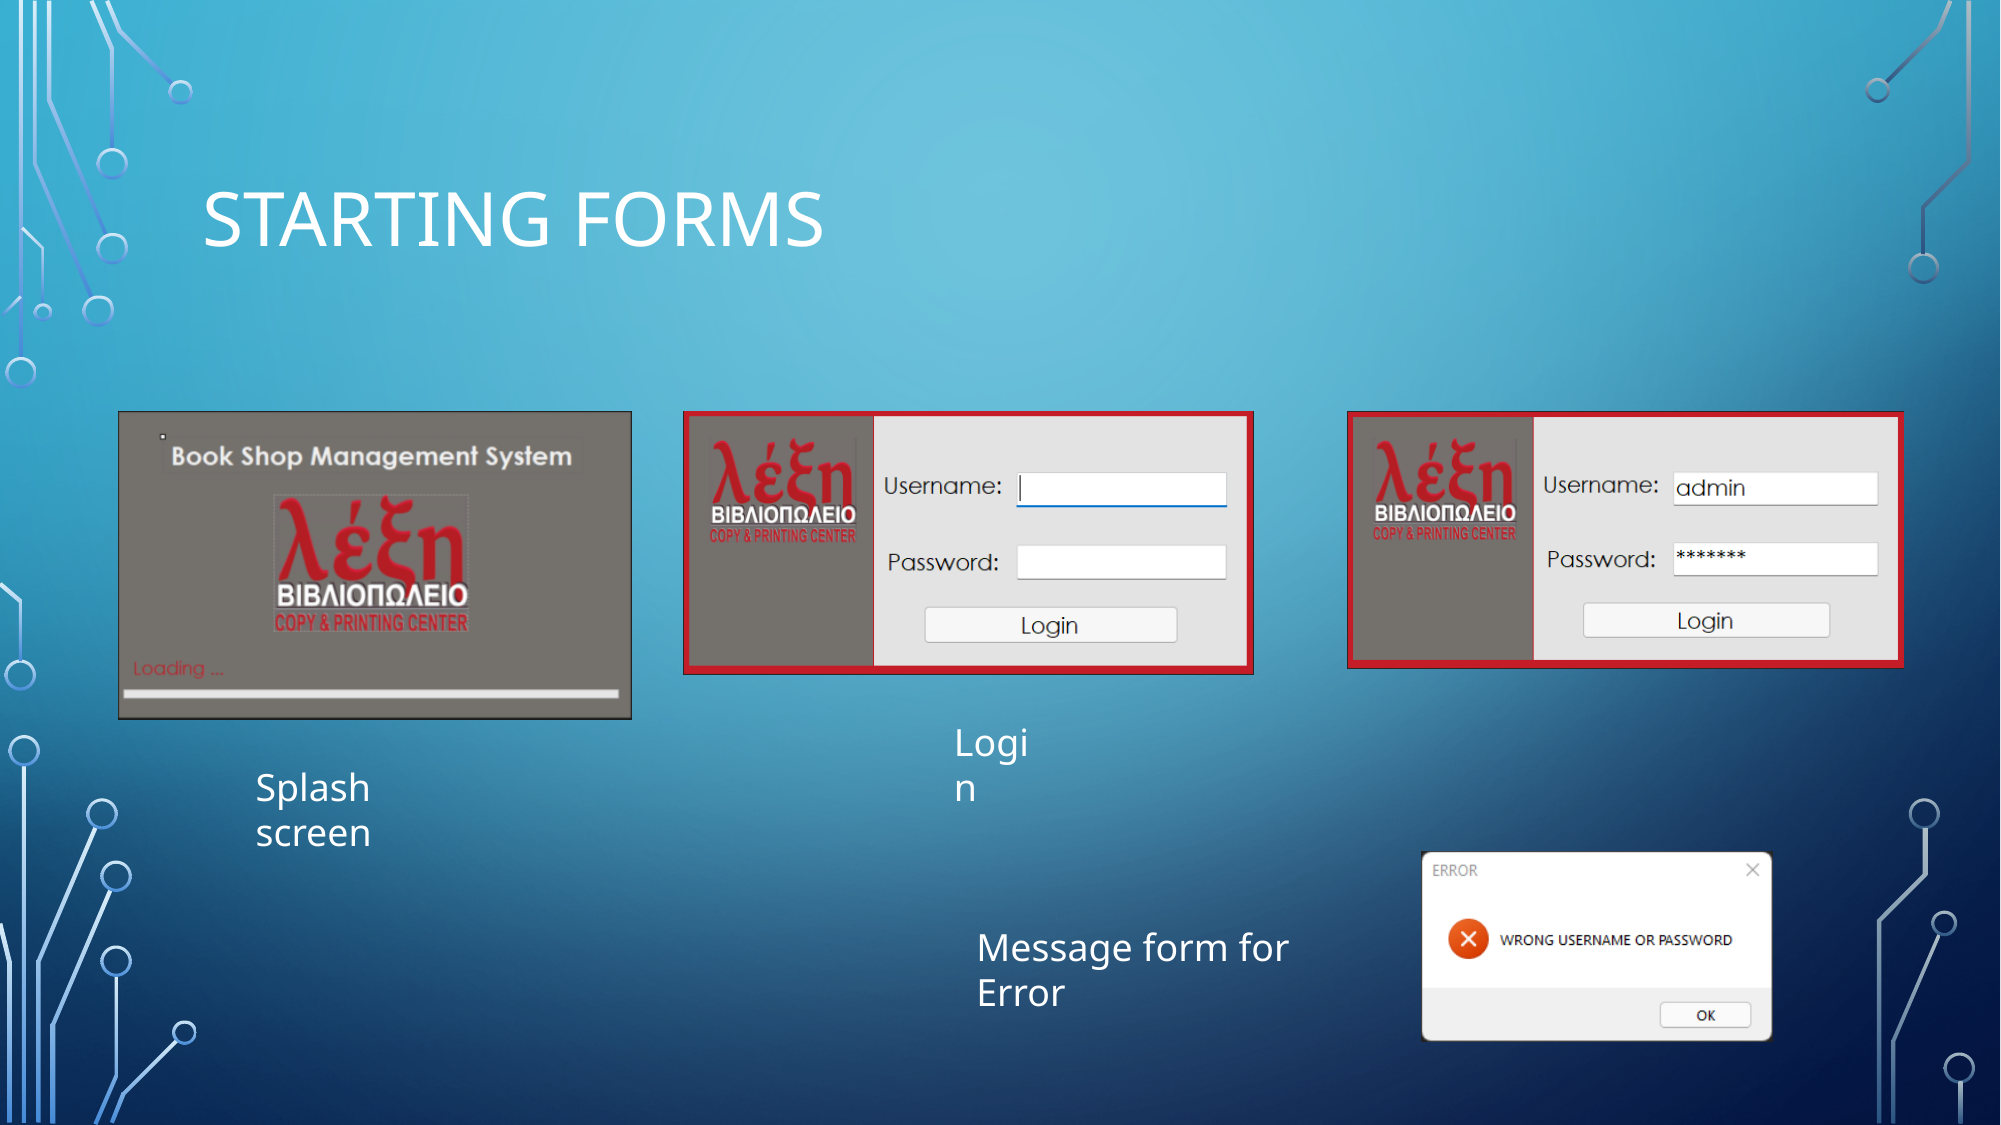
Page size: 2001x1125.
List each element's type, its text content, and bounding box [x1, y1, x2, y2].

picture [683, 411, 1254, 675]
text_box Splash screen [240, 756, 510, 818]
title Starting forms [187, 101, 1813, 344]
picture [1421, 851, 1773, 1042]
text_box Message form for Error [961, 916, 1348, 977]
picture [118, 411, 632, 720]
picture [1347, 411, 1904, 669]
text_box Login [938, 711, 1061, 773]
